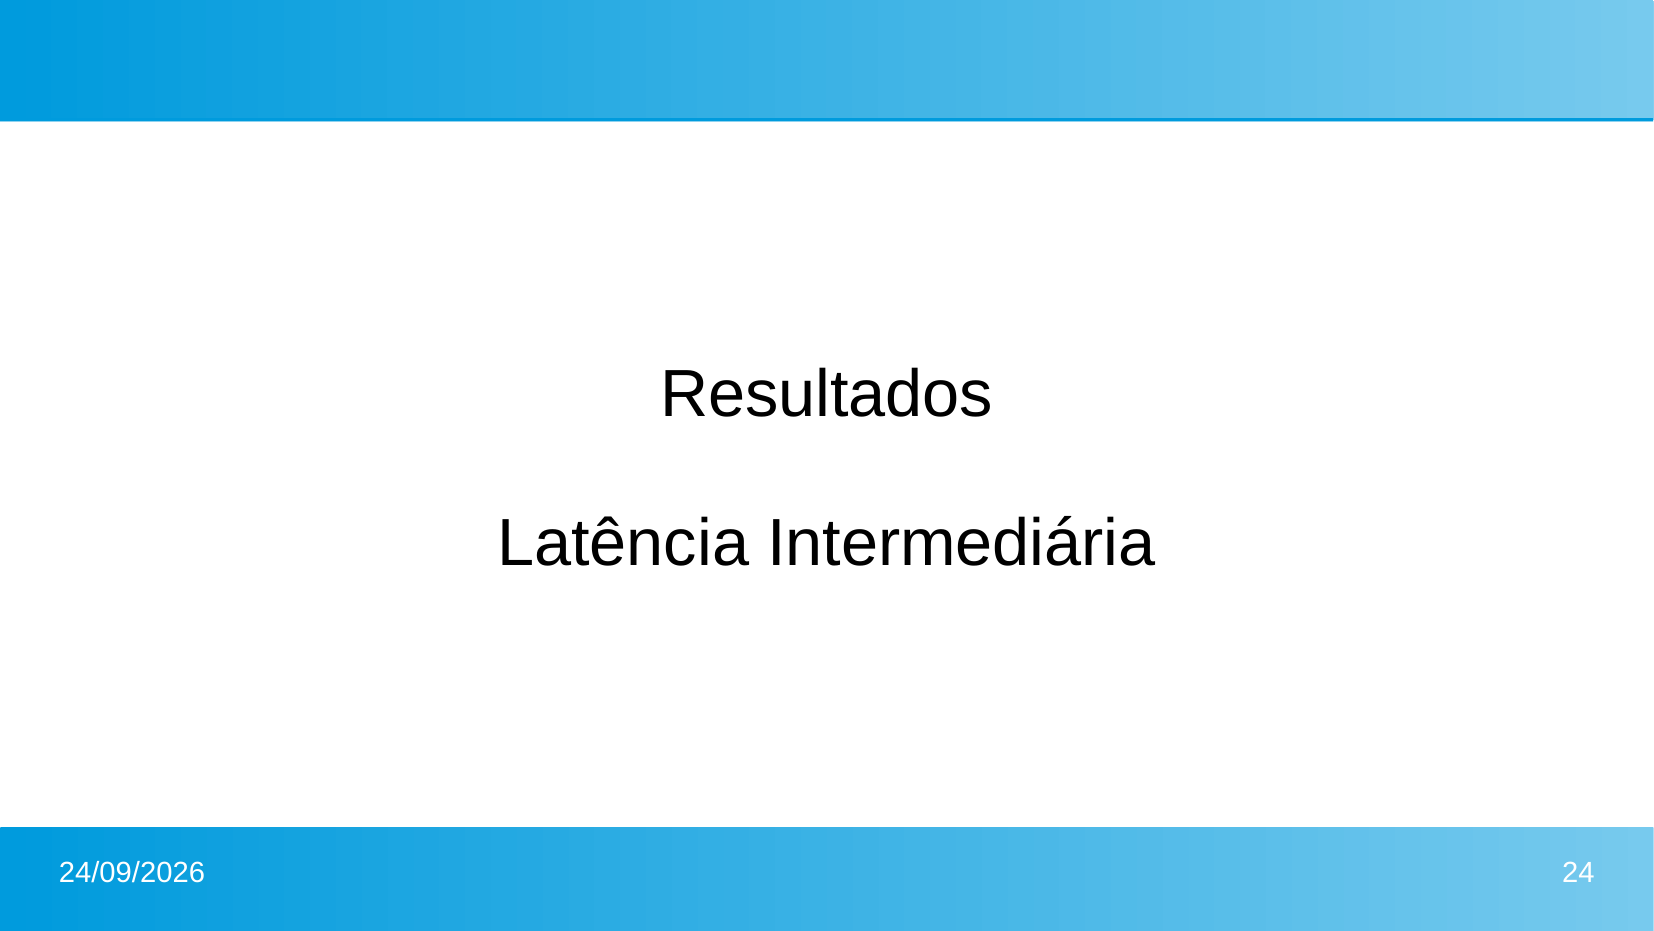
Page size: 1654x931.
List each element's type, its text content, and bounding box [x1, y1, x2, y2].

subtitle Resultados Latência Intermediária [59, 285, 1595, 650]
